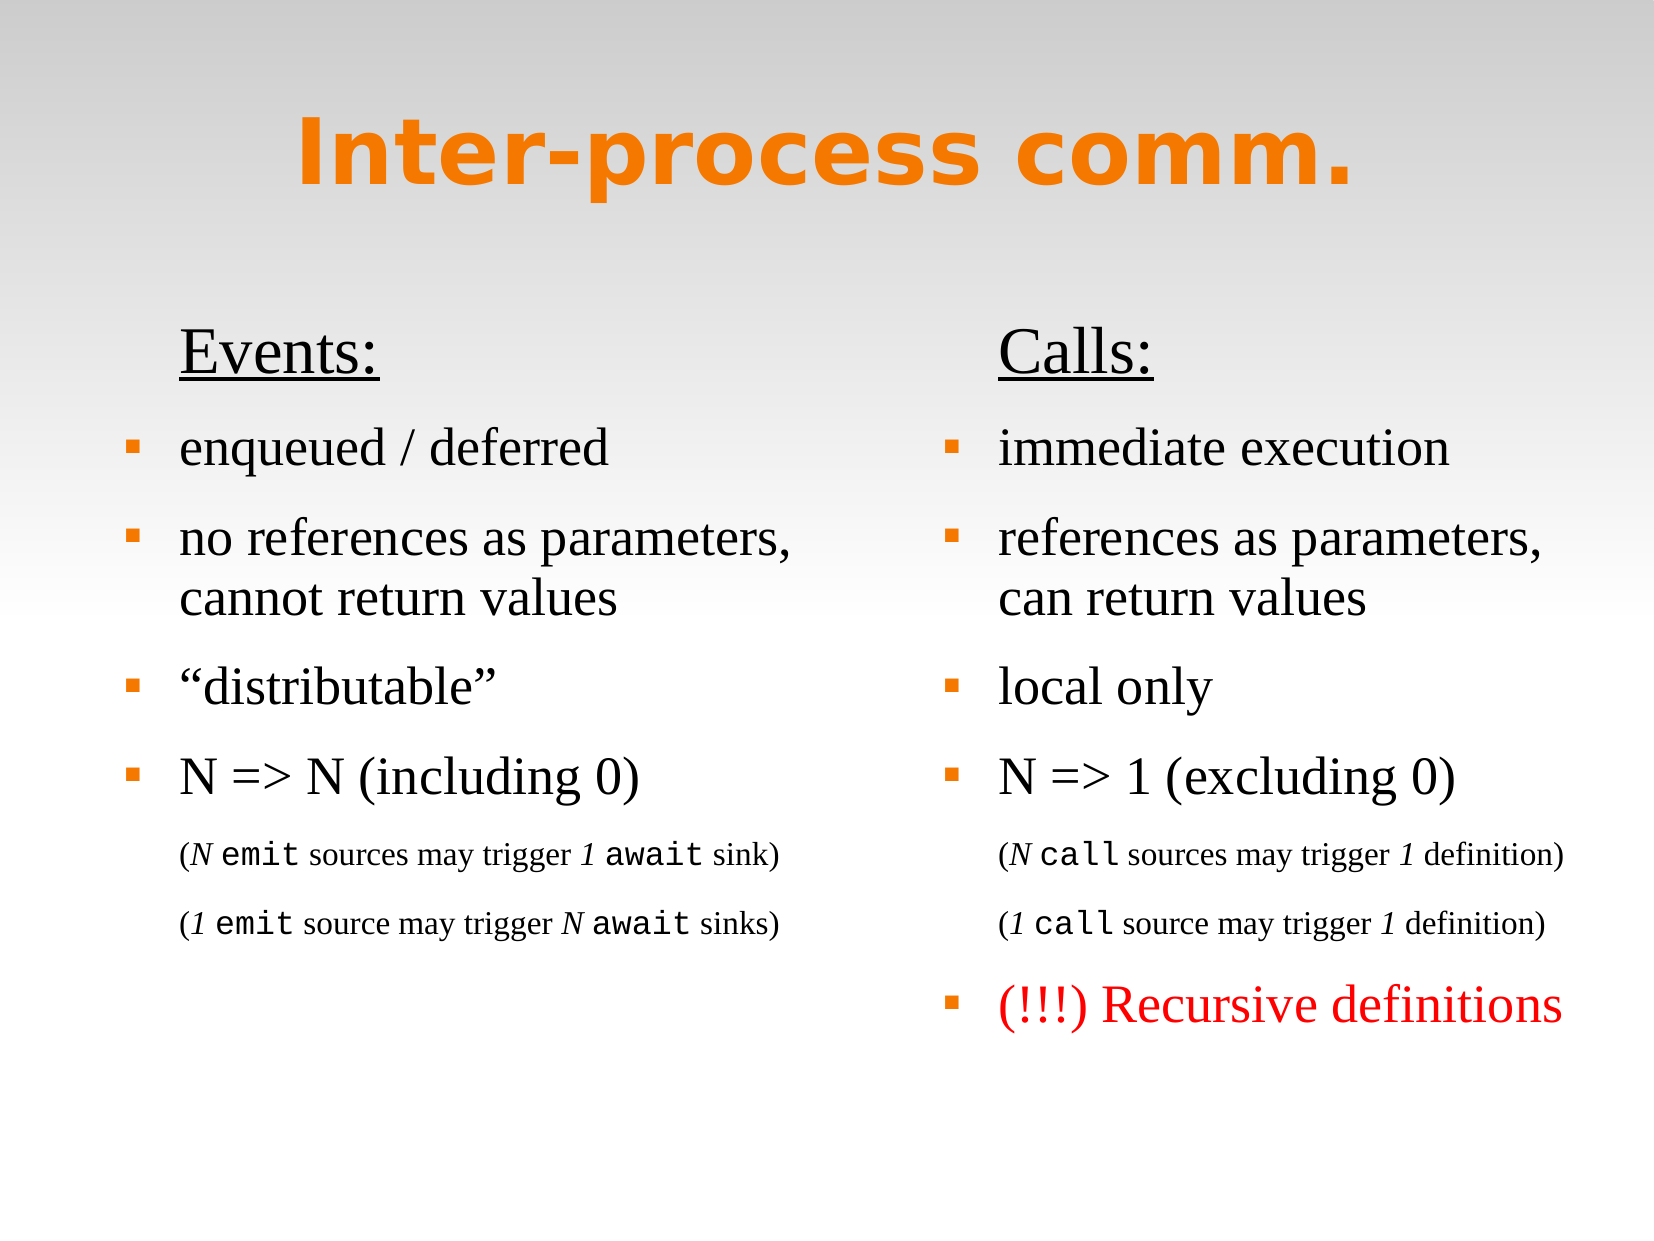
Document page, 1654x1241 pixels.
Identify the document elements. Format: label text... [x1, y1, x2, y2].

title Inter-process comm. [82, 49, 1571, 257]
list Events: enqueued / deferred no references as parameters, cannot return values “distributable” N => N (including 0) (N emit sources may trigger 1 await sink) (1 emit source may trigger N await sinks) [37, 313, 826, 1133]
list Calls: immediate execution references as parameters, can return values local only N => 1 (excluding 0) (N call sources may trigger 1 definition) (1 call source may trigger 1 definition) (!!!) Recursive definitions [856, 313, 1613, 1133]
